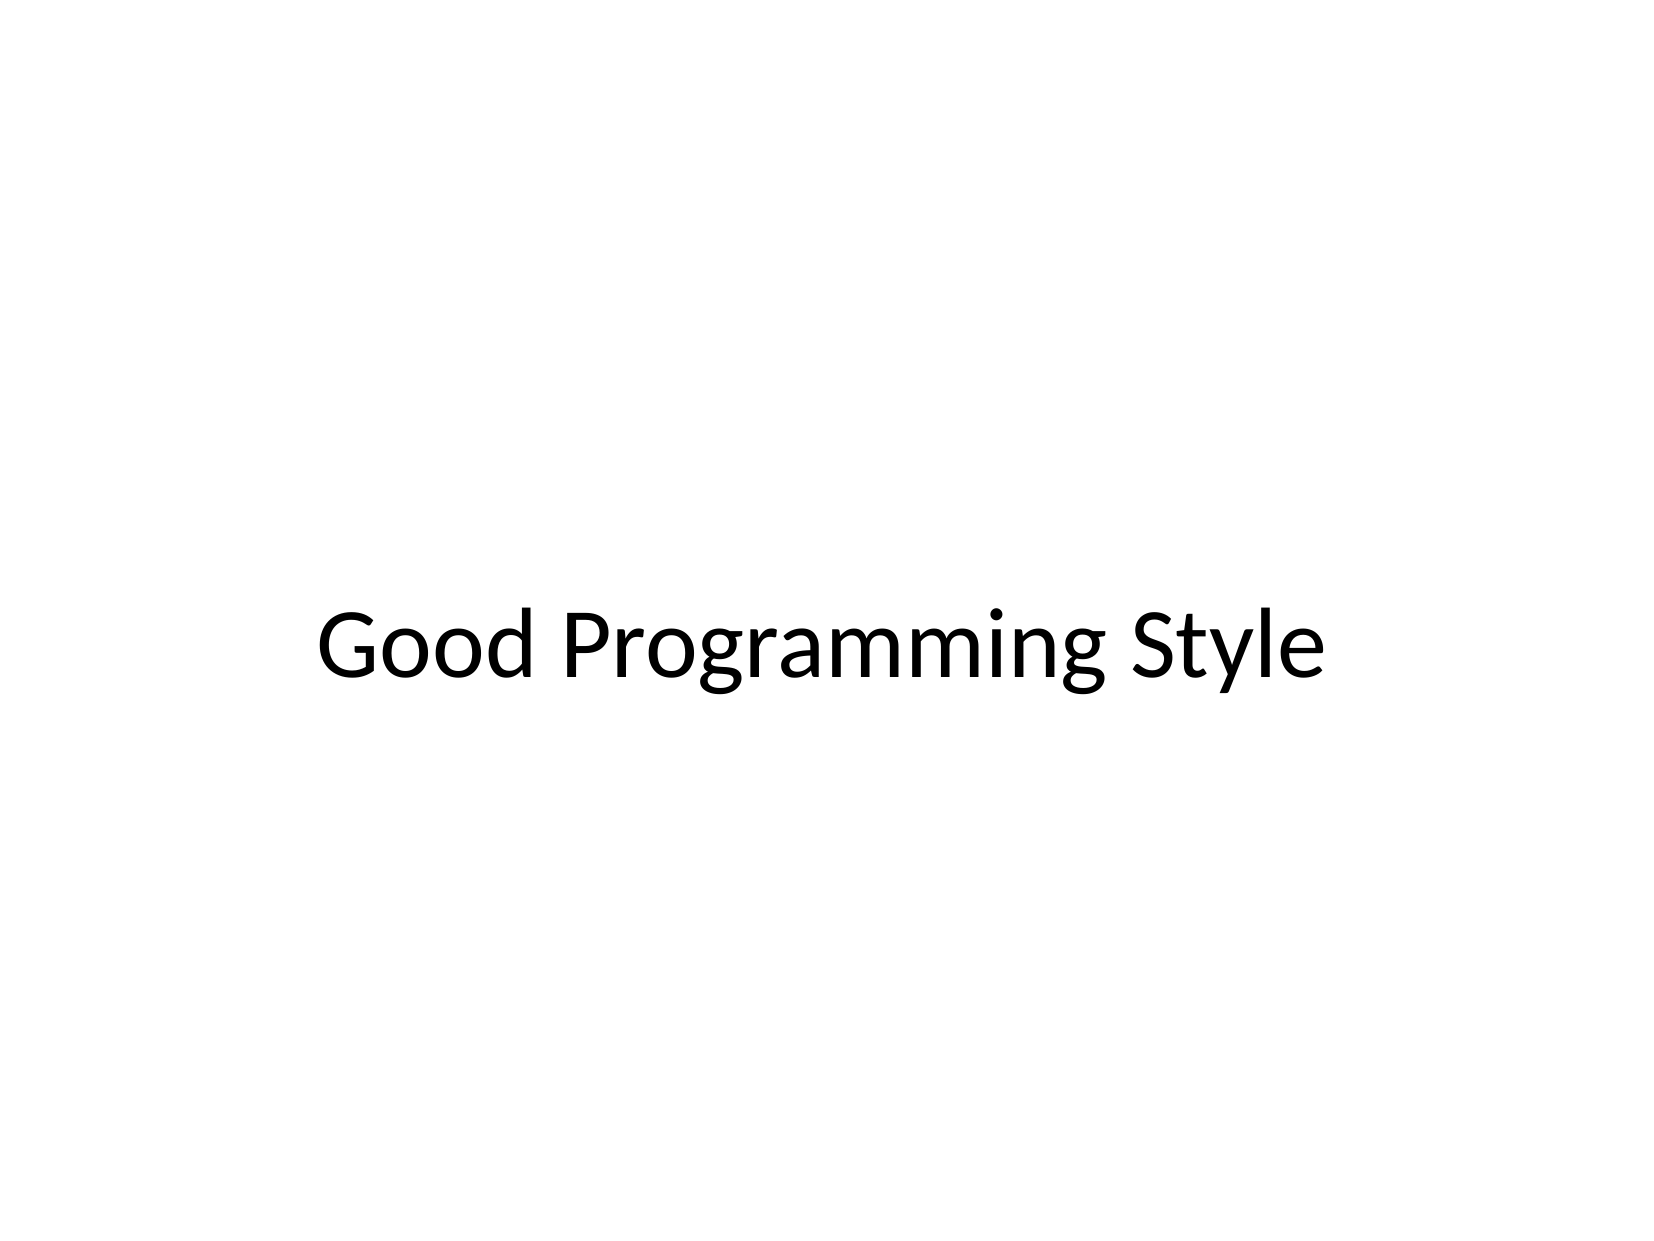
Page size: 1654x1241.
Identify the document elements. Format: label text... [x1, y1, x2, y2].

text_box Good Programming Style [301, 570, 1354, 707]
